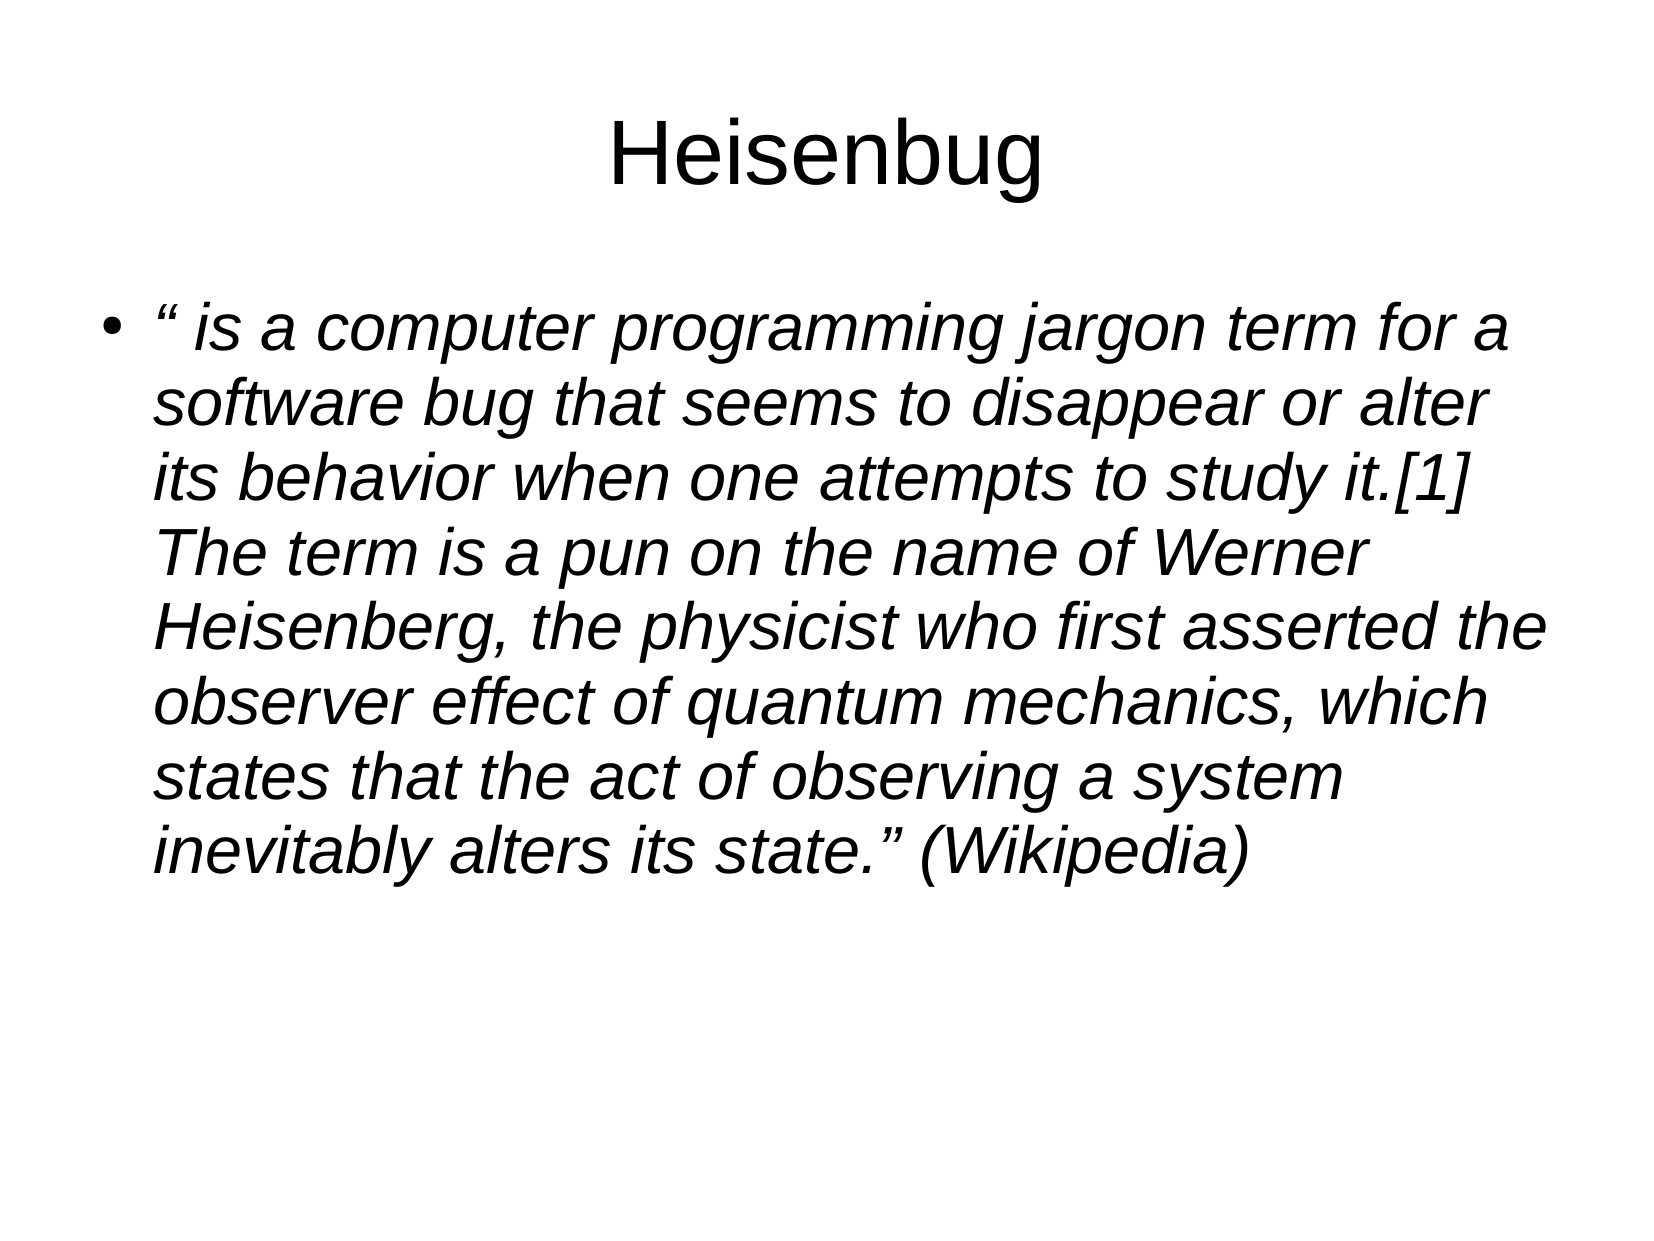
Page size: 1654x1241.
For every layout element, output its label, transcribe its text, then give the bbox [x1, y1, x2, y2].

list “ is a computer programming jargon term for a software bug that seems to disappear or alter its behavior when one attempts to study it.[1] The term is a pun on the name of Werner Heisenberg, the physicist who first asserted the observer effect of quantum mechanics, which states that the act of observing a system inevitably alters its state.” (Wikipedia) [82, 290, 1571, 1010]
title Heisenbug [82, 49, 1571, 257]
